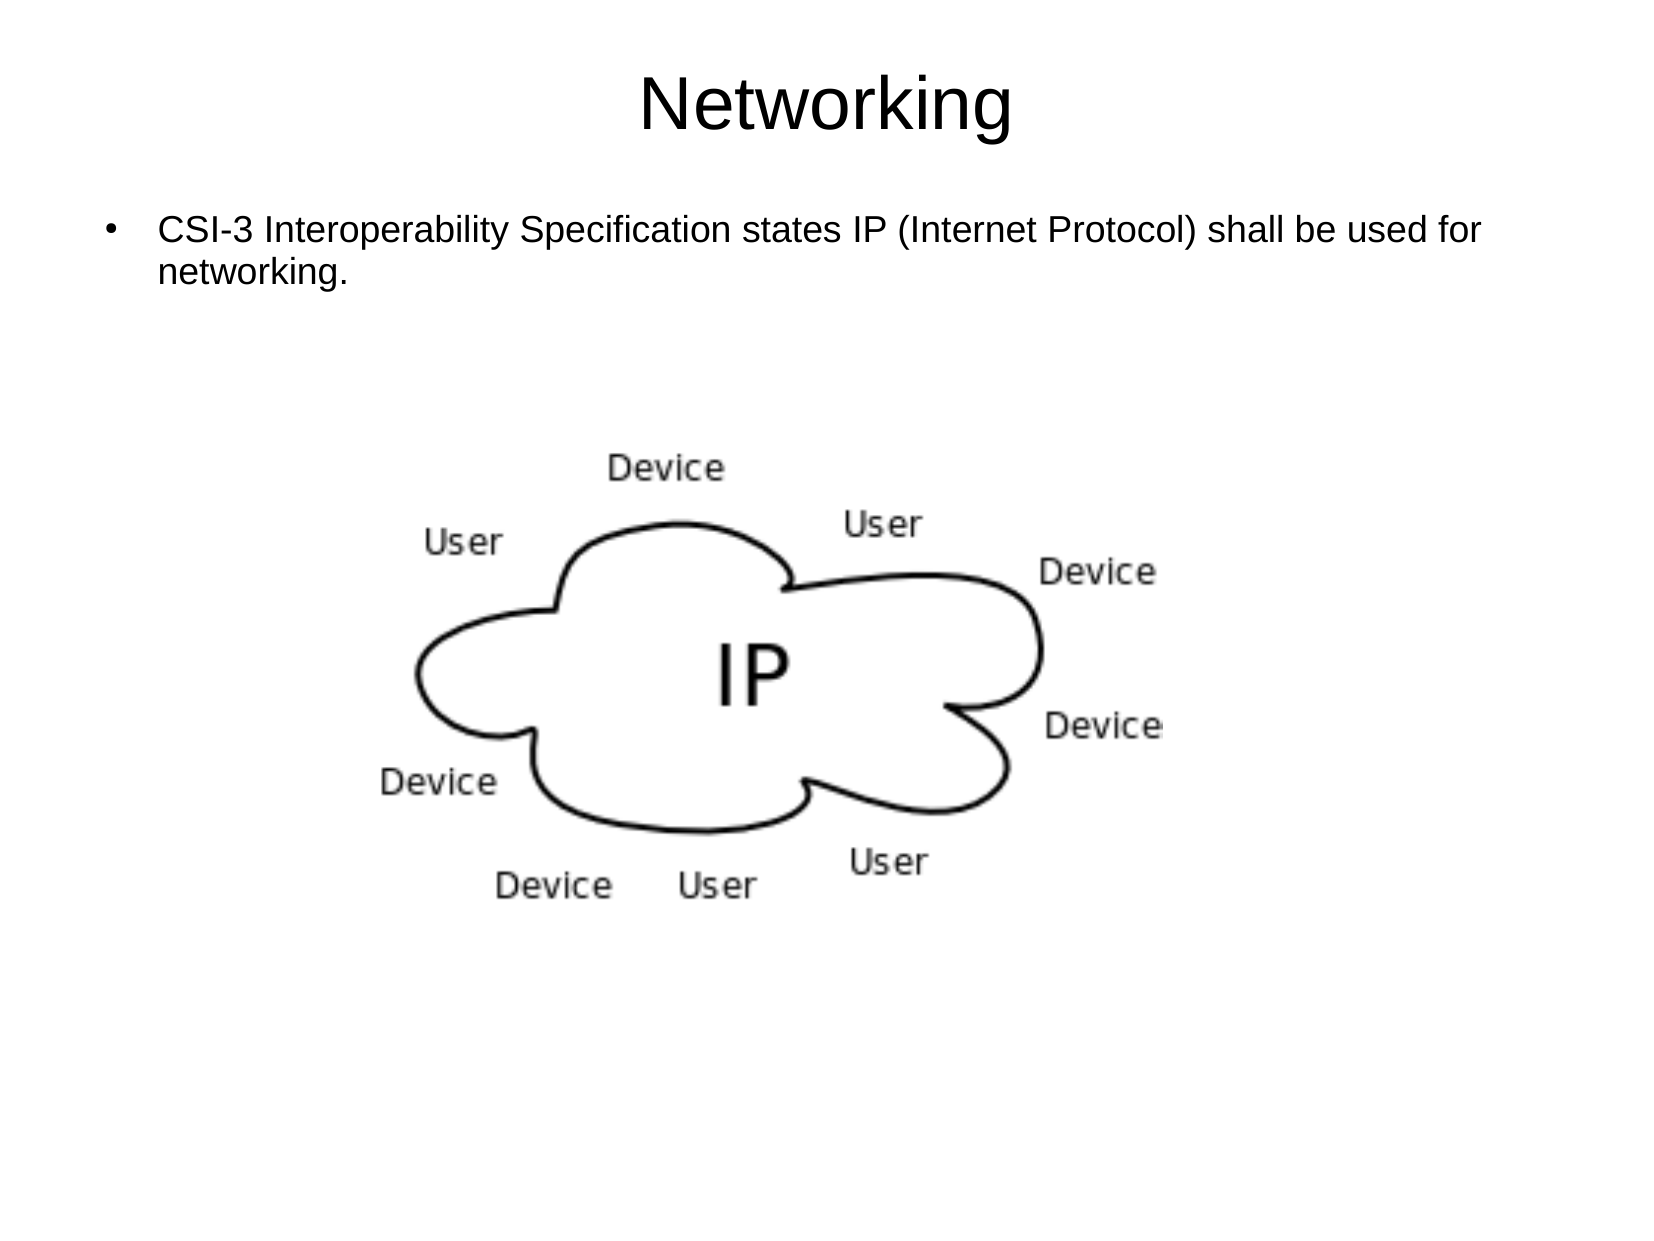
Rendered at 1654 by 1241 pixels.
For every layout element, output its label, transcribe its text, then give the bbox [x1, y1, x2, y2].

title Networking [82, 56, 1571, 151]
picture [380, 449, 1163, 923]
list CSI-3 Interoperability Specification states IP (Internet Protocol) shall be used for networking. [86, 208, 1576, 1201]
